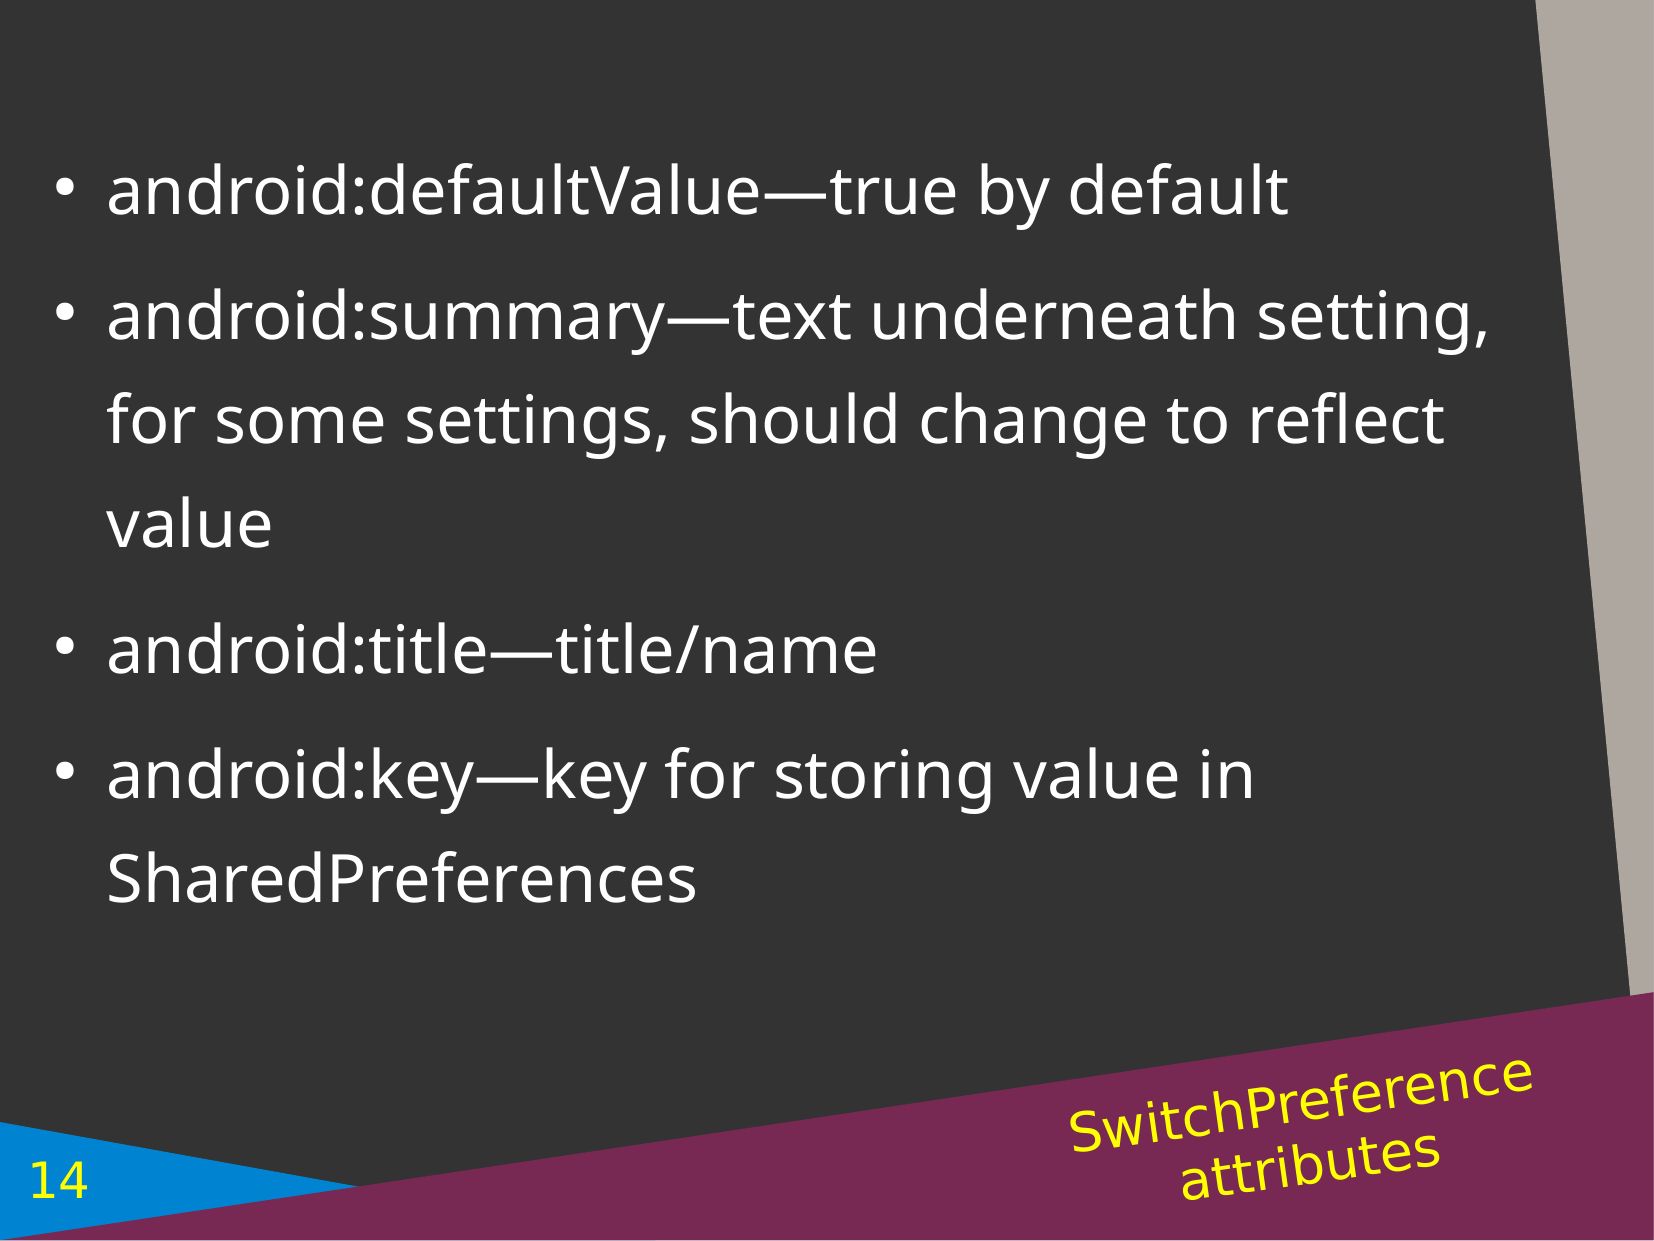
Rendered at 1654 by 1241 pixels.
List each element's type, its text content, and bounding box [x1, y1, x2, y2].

title SwitchPreference attributes [956, 995, 1654, 1241]
list android:defaultValue—true by default android:summary—text underneath setting, for some settings, should change to reflect value android:title—title/name android:key—key for storing value in SharedPreferences [35, 59, 1524, 993]
